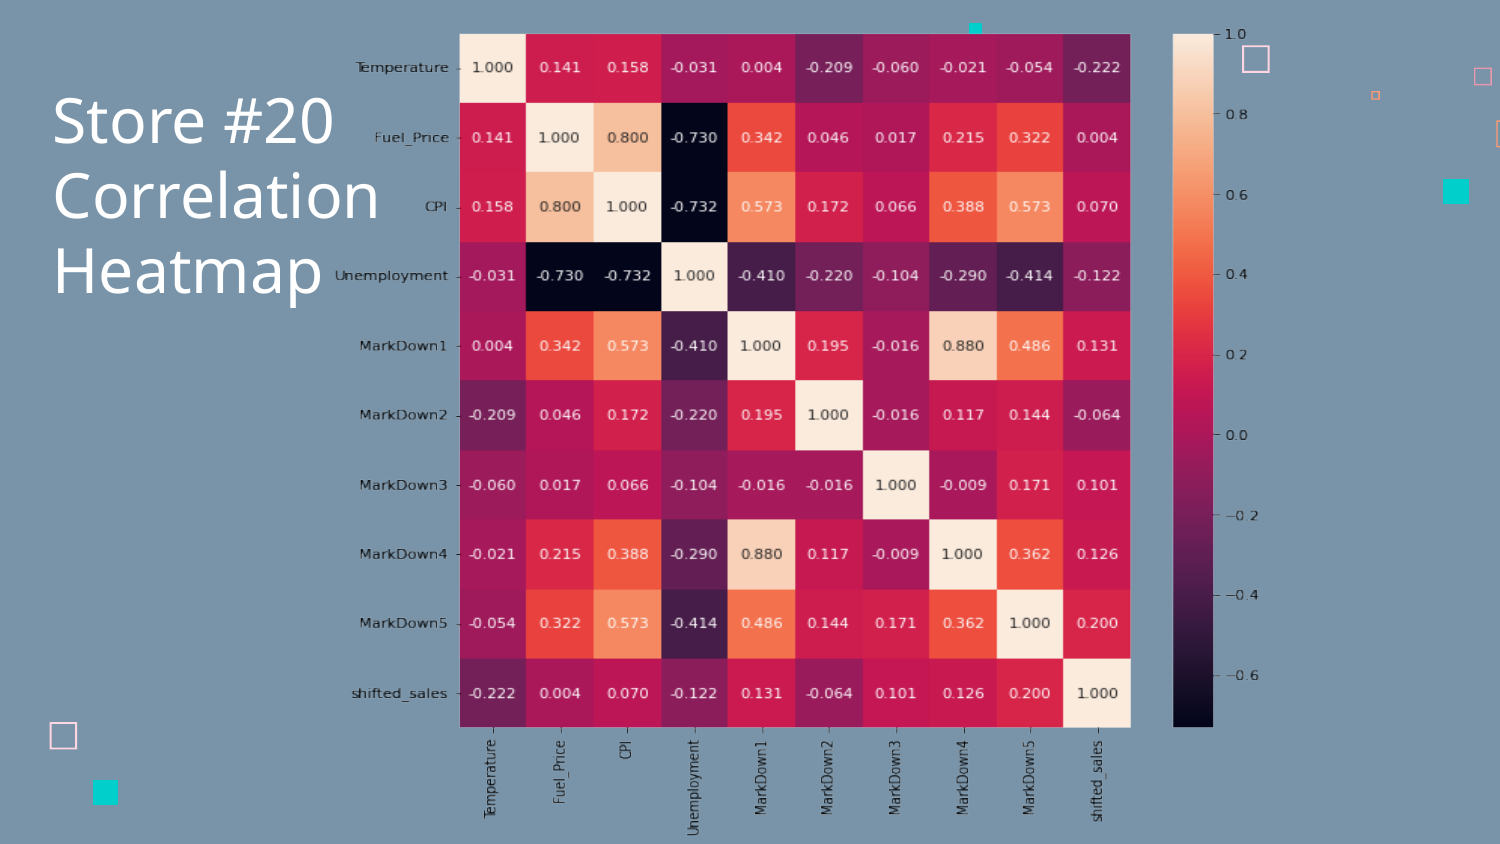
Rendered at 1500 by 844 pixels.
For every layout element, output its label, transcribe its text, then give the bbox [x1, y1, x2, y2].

picture [323, 20, 1271, 844]
title Store #20 Correlation Heatmap [37, 71, 323, 321]
